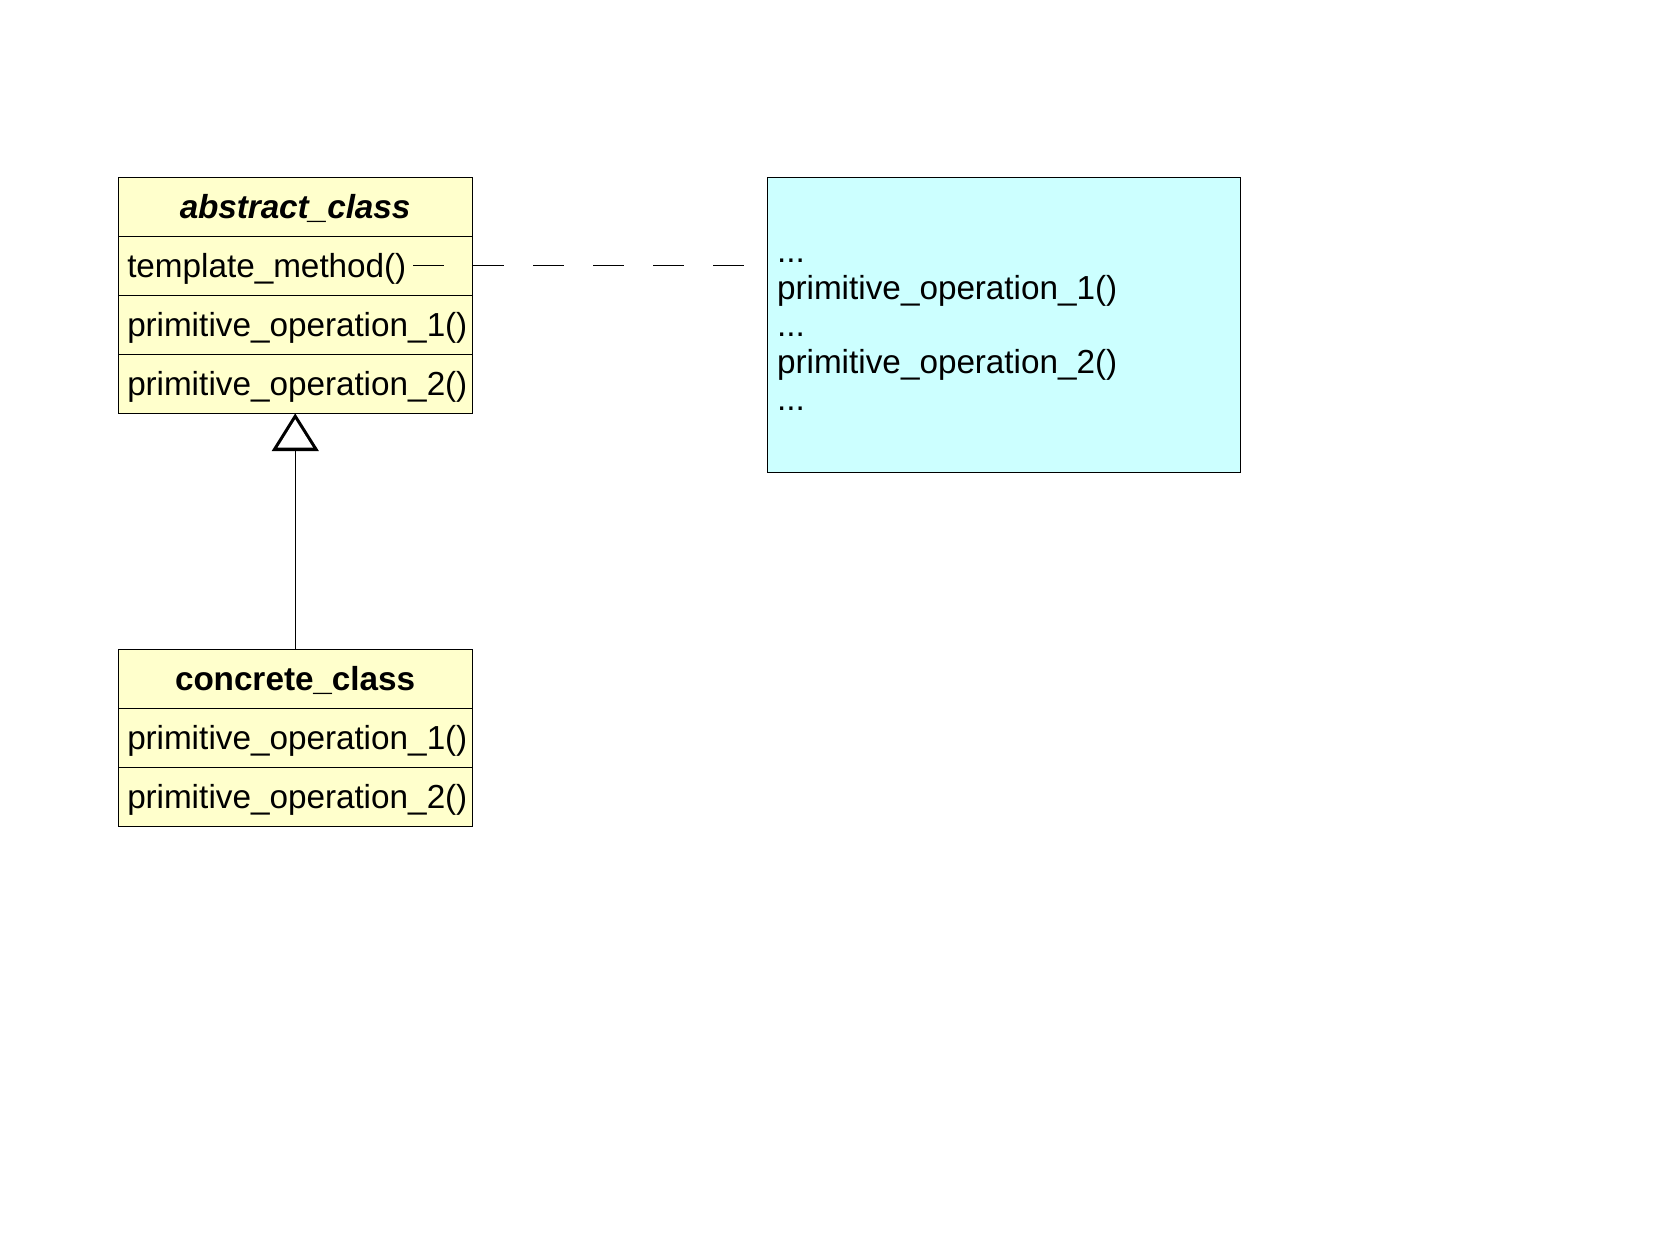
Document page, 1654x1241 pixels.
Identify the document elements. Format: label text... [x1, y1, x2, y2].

text_box concrete_class [118, 649, 473, 708]
text_box template_method() [118, 236, 473, 295]
text_box primitive_operation_2() [118, 354, 473, 414]
text_box primitive_operation_2() [118, 767, 473, 827]
text_box ... primitive_operation_1() ... primitive_operation_2() ... [767, 177, 1241, 473]
text_box abstract_class [118, 177, 473, 236]
text_box primitive_operation_1() [118, 295, 473, 354]
text_box primitive_operation_1() [118, 708, 473, 767]
